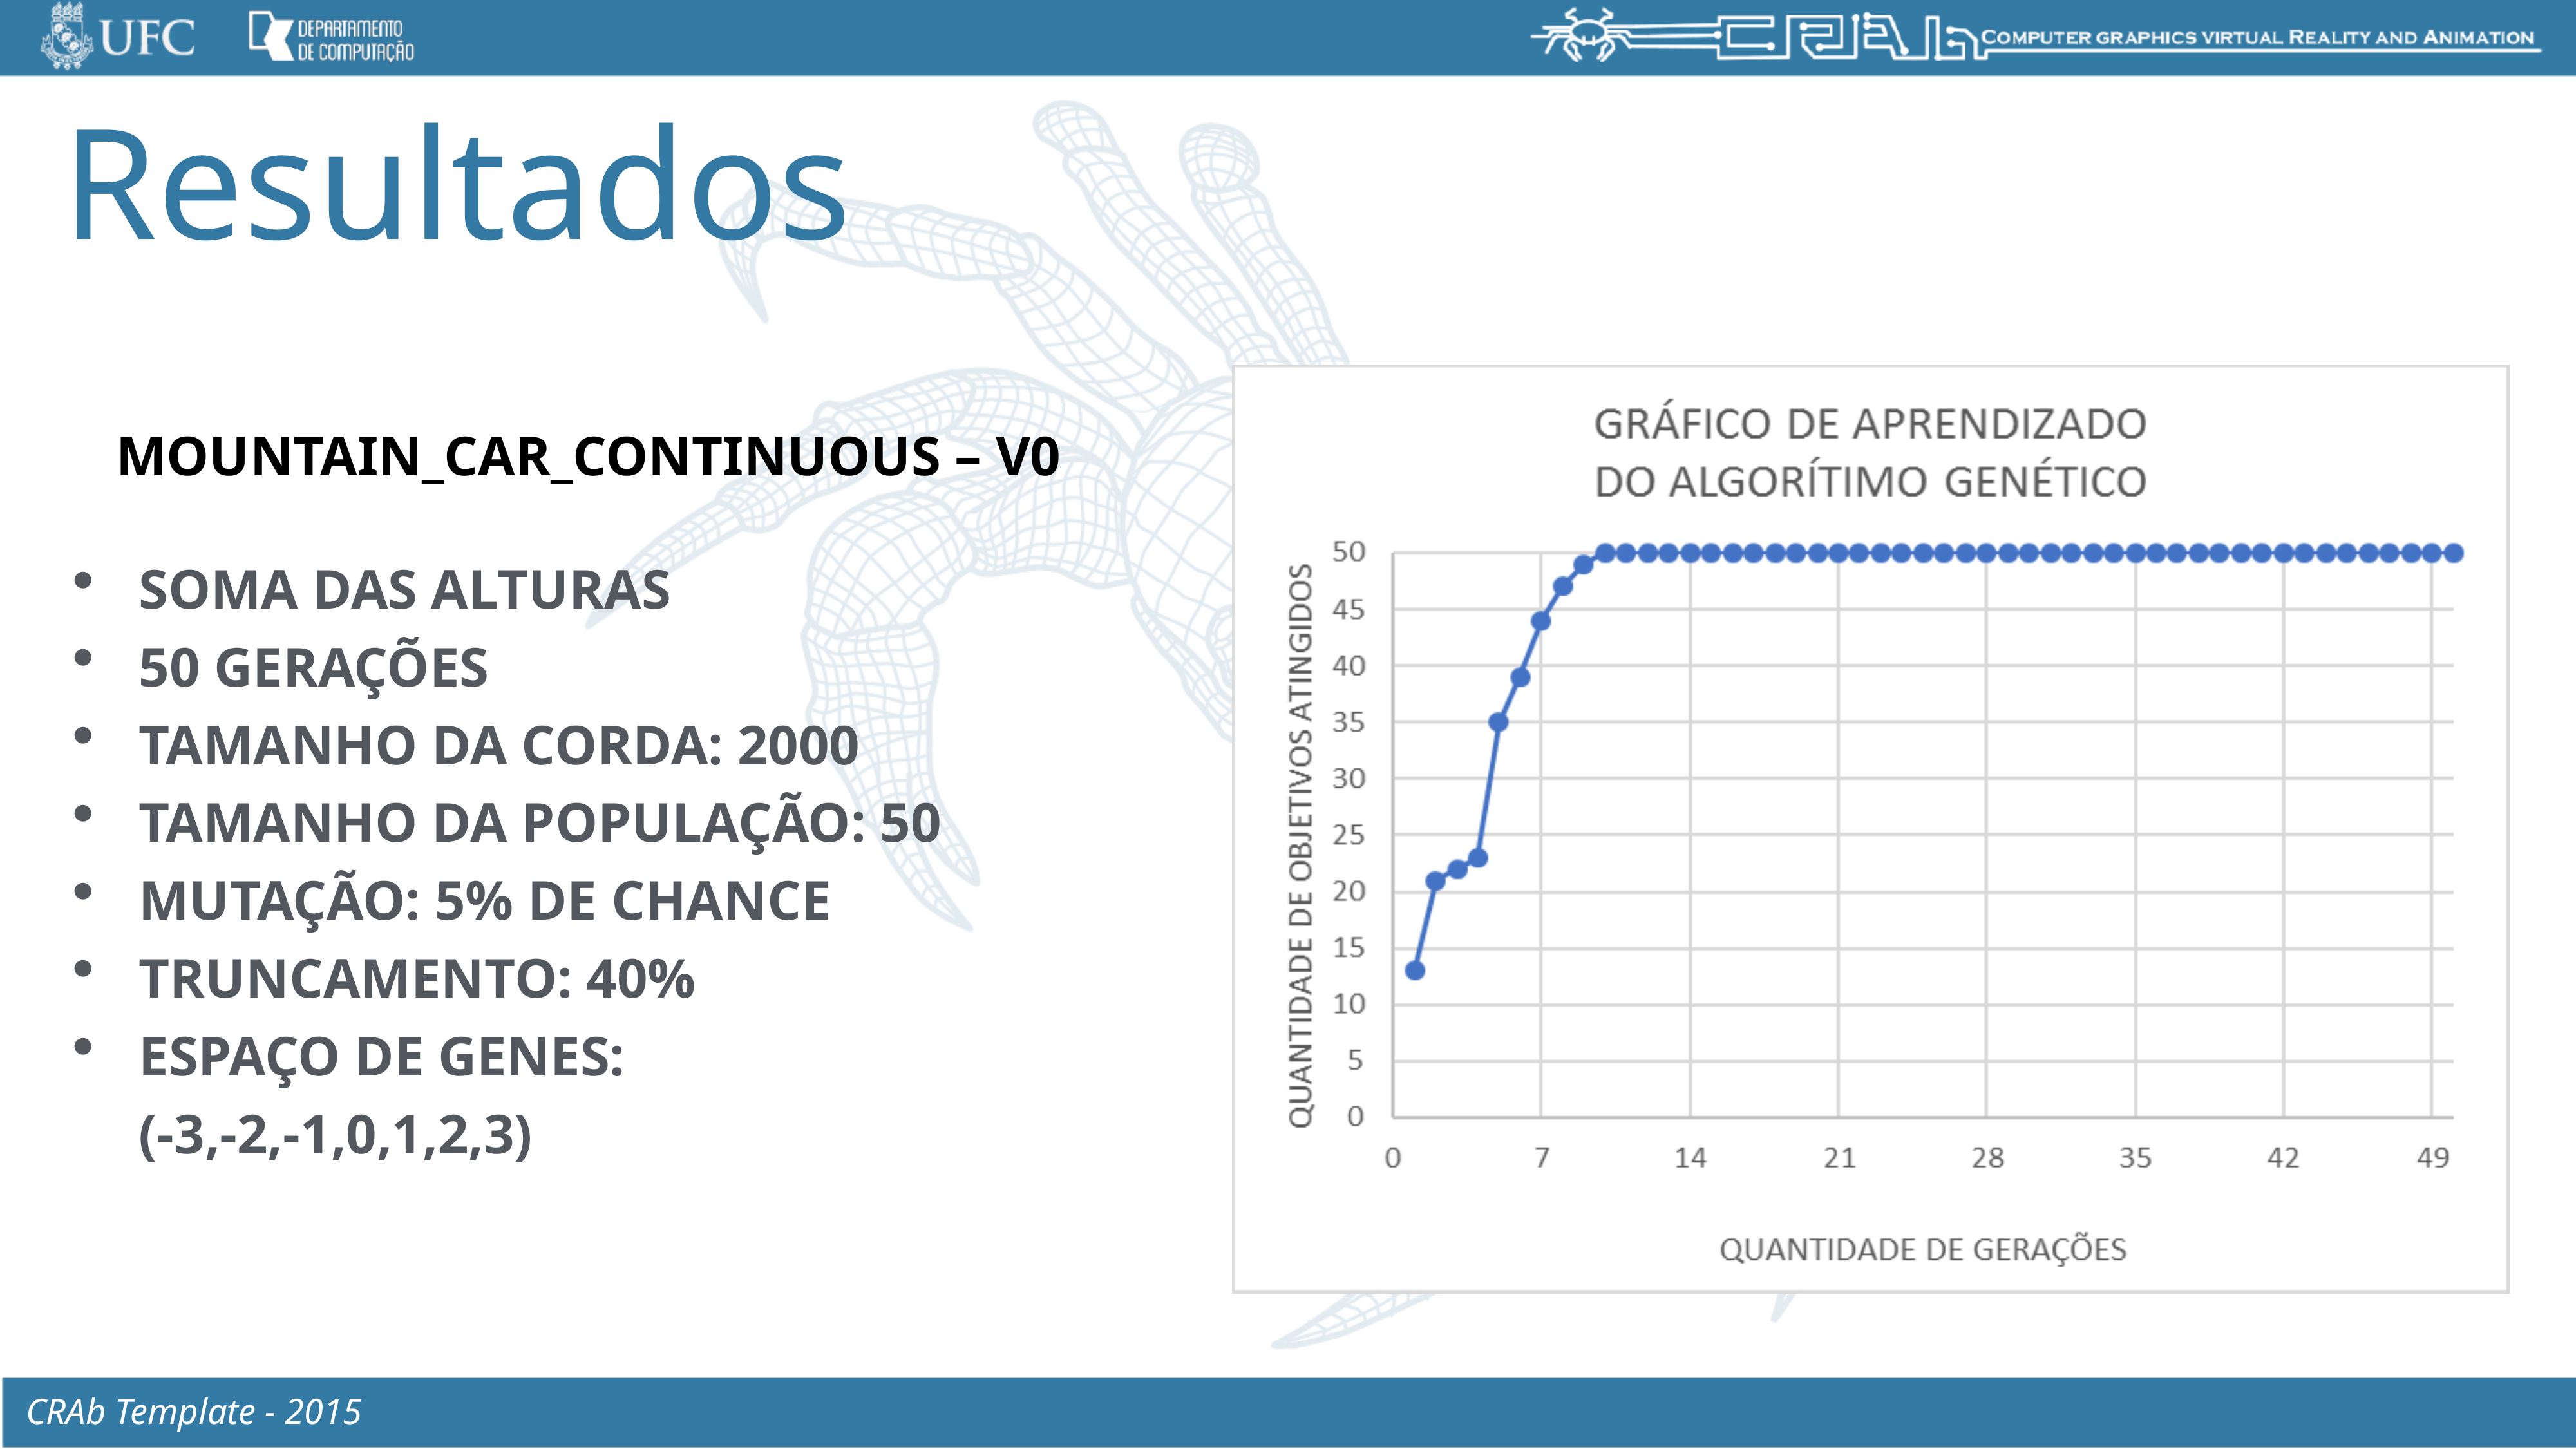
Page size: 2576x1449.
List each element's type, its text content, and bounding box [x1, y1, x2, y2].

list SOMA DAS ALTURAS 50 GERAÇÕES TAMANHO DA CORDA: 2000 TAMANHO DA POPULAÇÃO: 50 MUTAÇÃO: 5% DE CHANCE TRUNCAMENTO: 40% ESPAÇO DE GENES: (-3,-2,-1,0,1,2,3) [70, 555, 1119, 1372]
text_box MOUNTAIN_CAR_CONTINUOUS – V0 [52, 413, 1126, 495]
picture [0, 0, 2576, 1449]
title Resultados [62, 86, 2466, 413]
